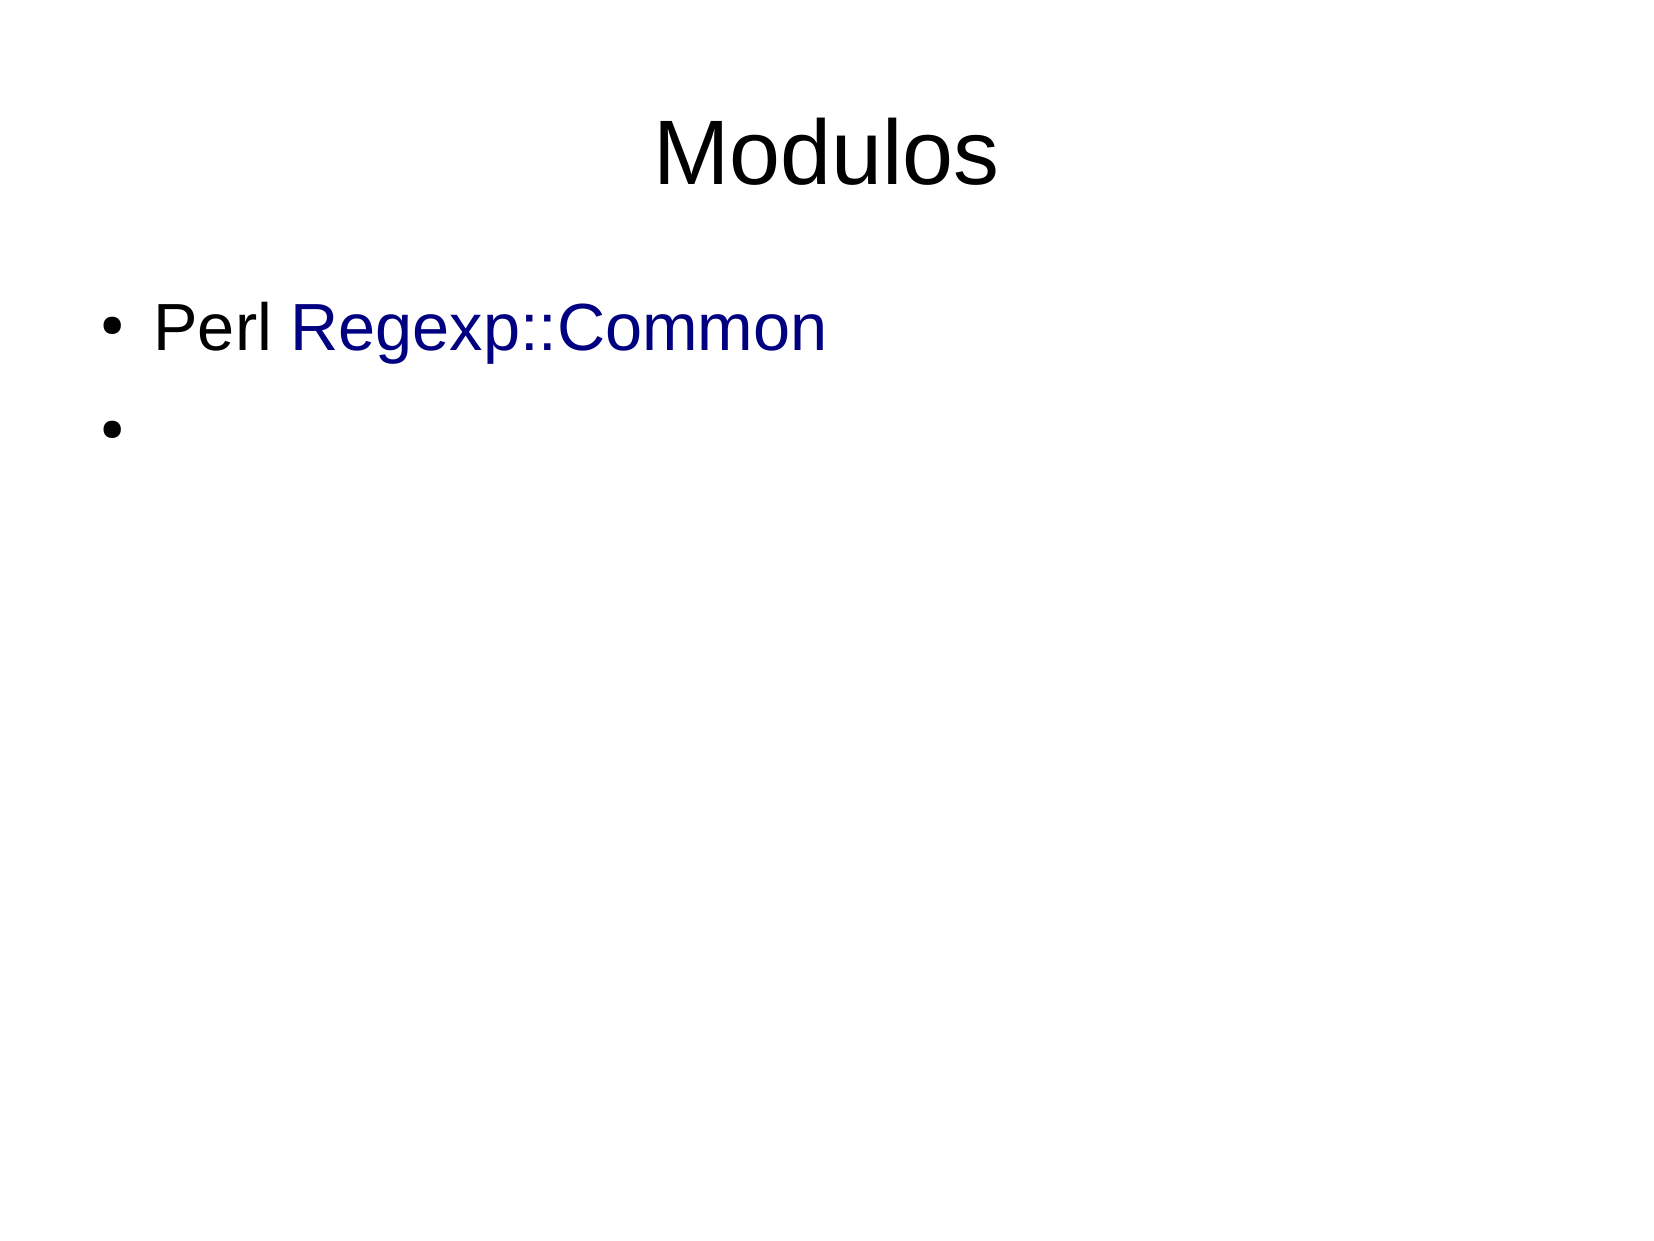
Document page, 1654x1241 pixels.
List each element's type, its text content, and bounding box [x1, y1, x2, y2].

list Perl Regexp::Common [82, 290, 1571, 1010]
title Modulos [82, 49, 1571, 257]
